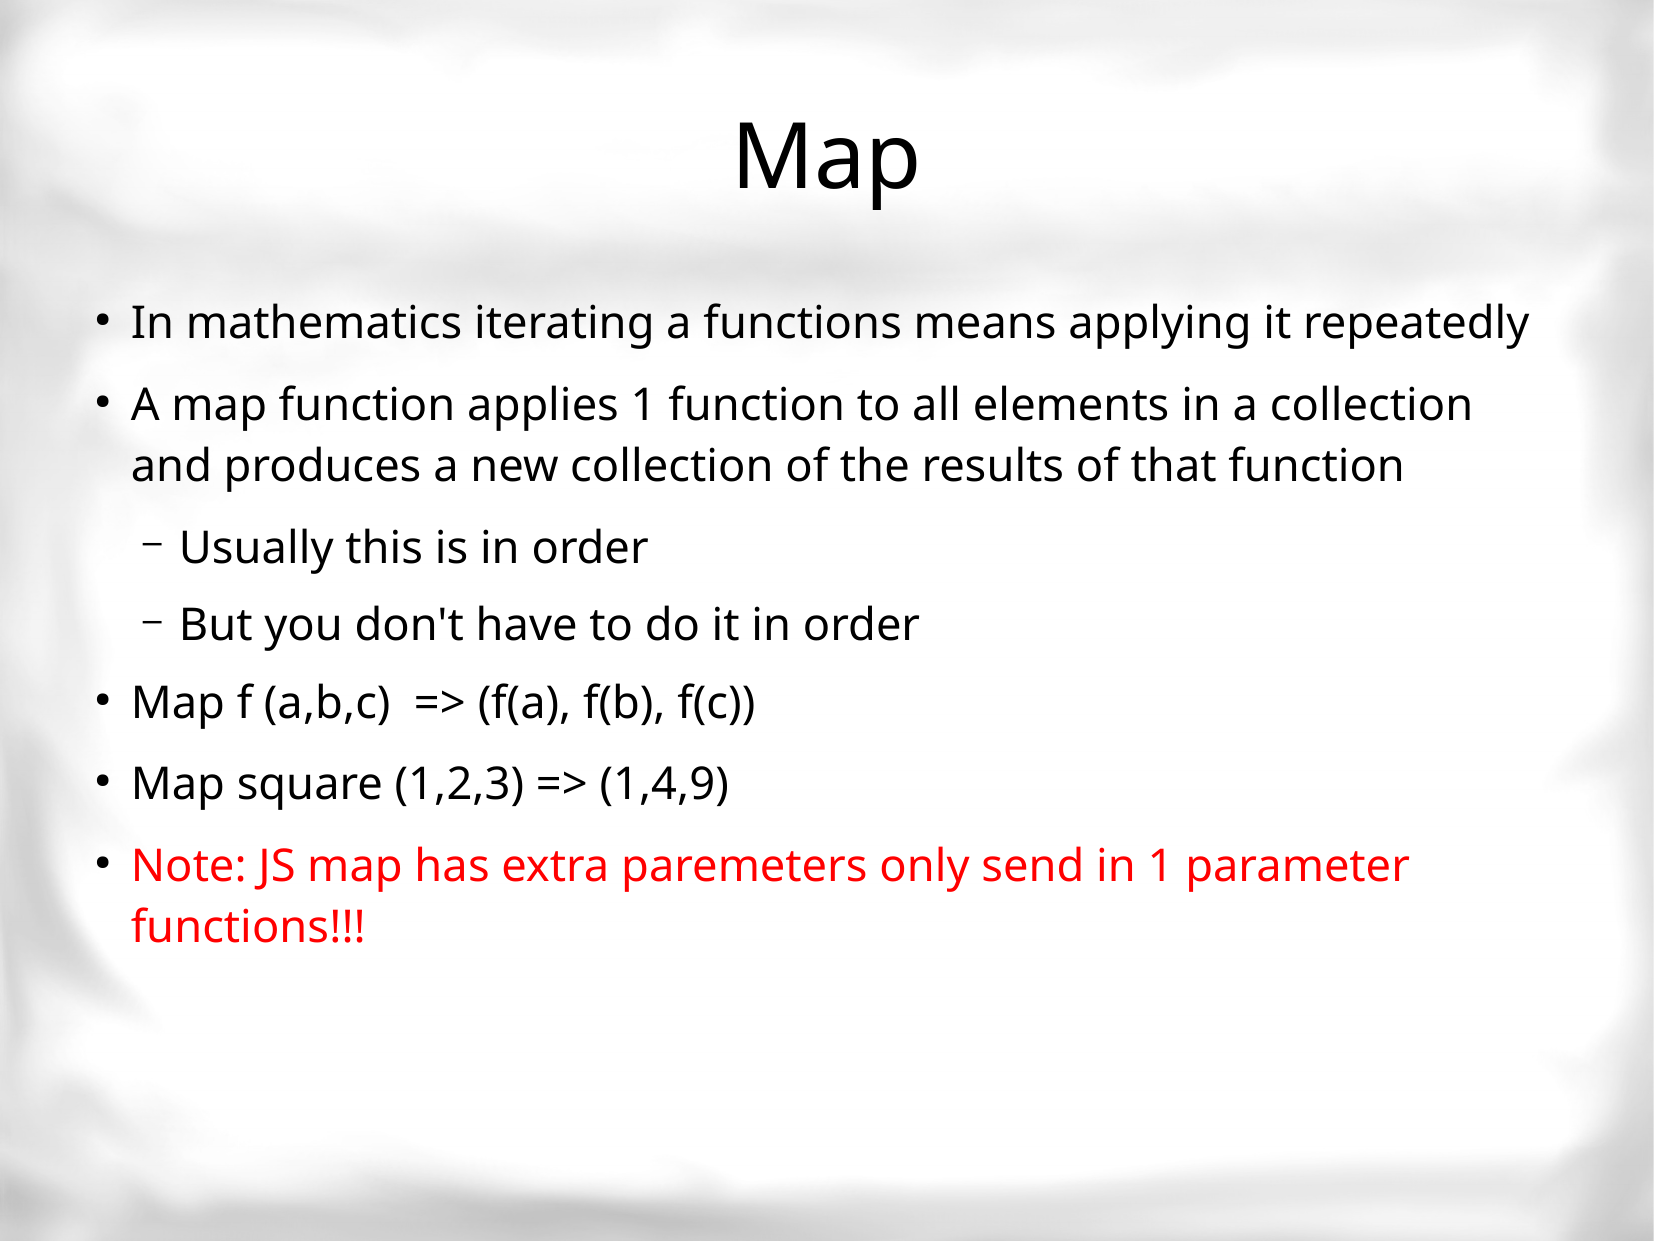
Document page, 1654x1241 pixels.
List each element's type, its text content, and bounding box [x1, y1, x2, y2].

list In mathematics iterating a functions means applying it repeatedly A map function applies 1 function to all elements in a collection and produces a new collection of the results of that function Usually this is in order But you don't have to do it in order Map f (a,b,c) => (f(a), f(b), f(c)) Map square (1,2,3) => (1,4,9) Note: JS map has extra paremeters only send in 1 parameter functions!!! [82, 290, 1538, 1010]
title Map [82, 49, 1571, 257]
picture [0, 0, 1654, 1241]
